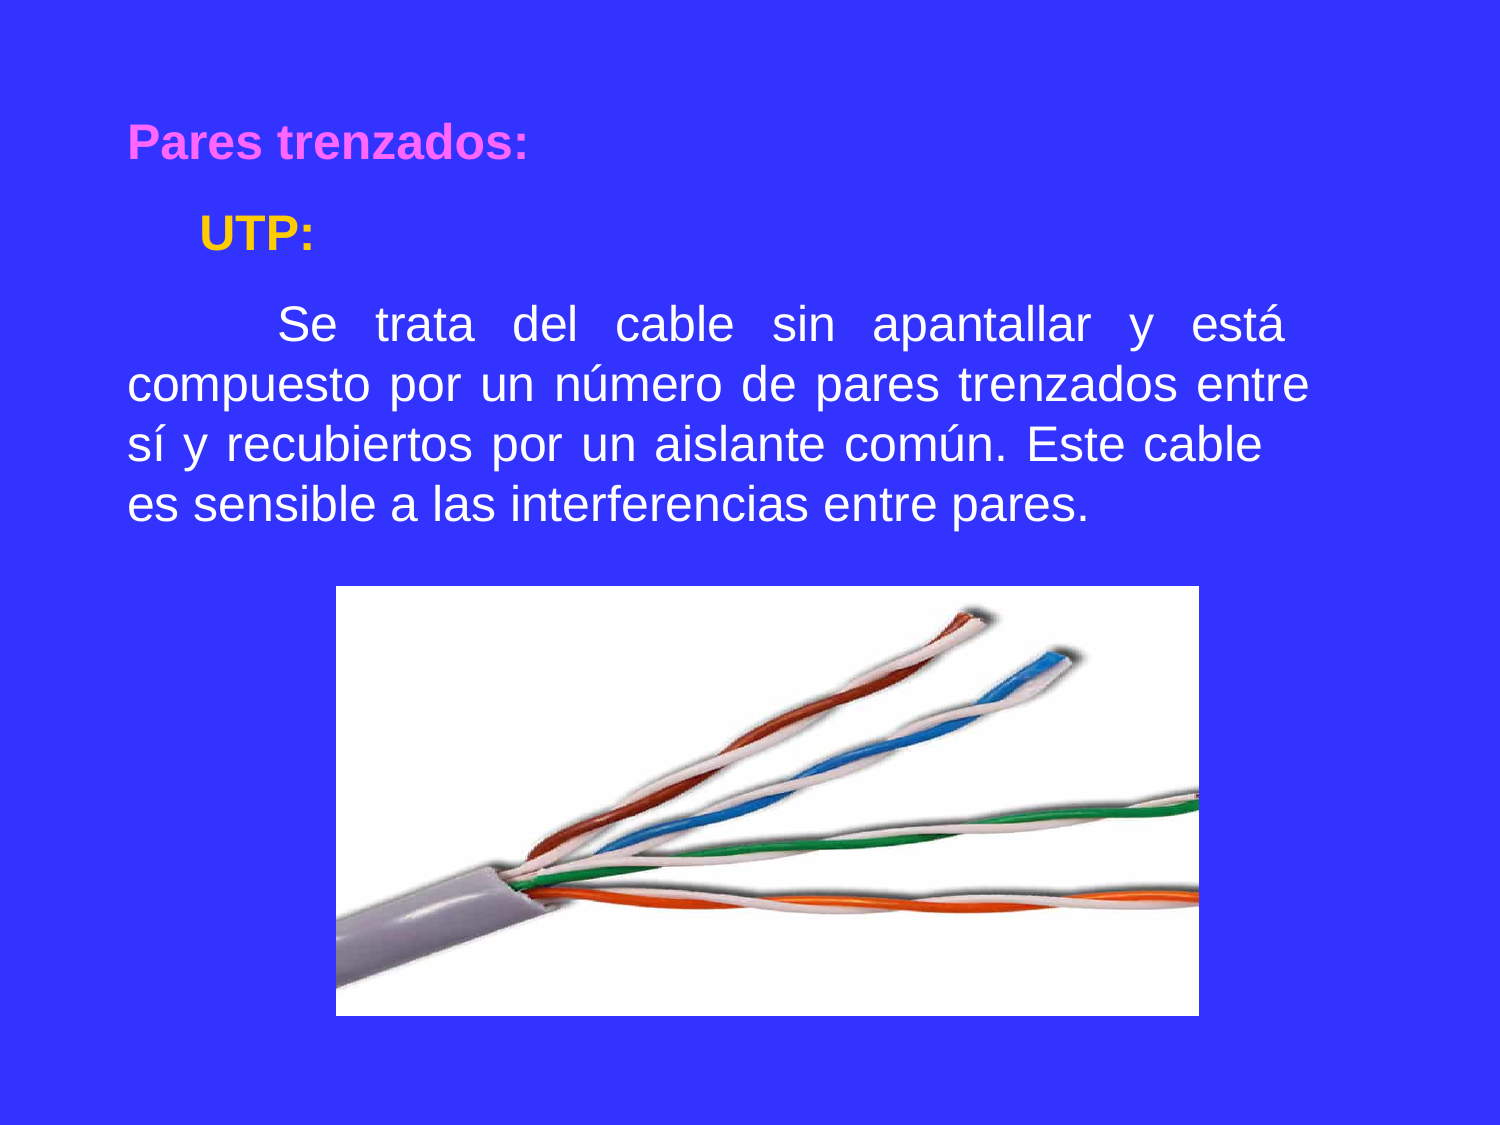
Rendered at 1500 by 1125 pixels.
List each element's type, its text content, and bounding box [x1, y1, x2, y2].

text_box Pares trenzados: UTP: Se trata del cable sin apantallar y está compuesto por un número de pares trenzados entre sí y recubiertos por un aislante común. Este cable es sensible a las interferencias entre pares. [112, 101, 1377, 540]
picture [336, 586, 1199, 1016]
